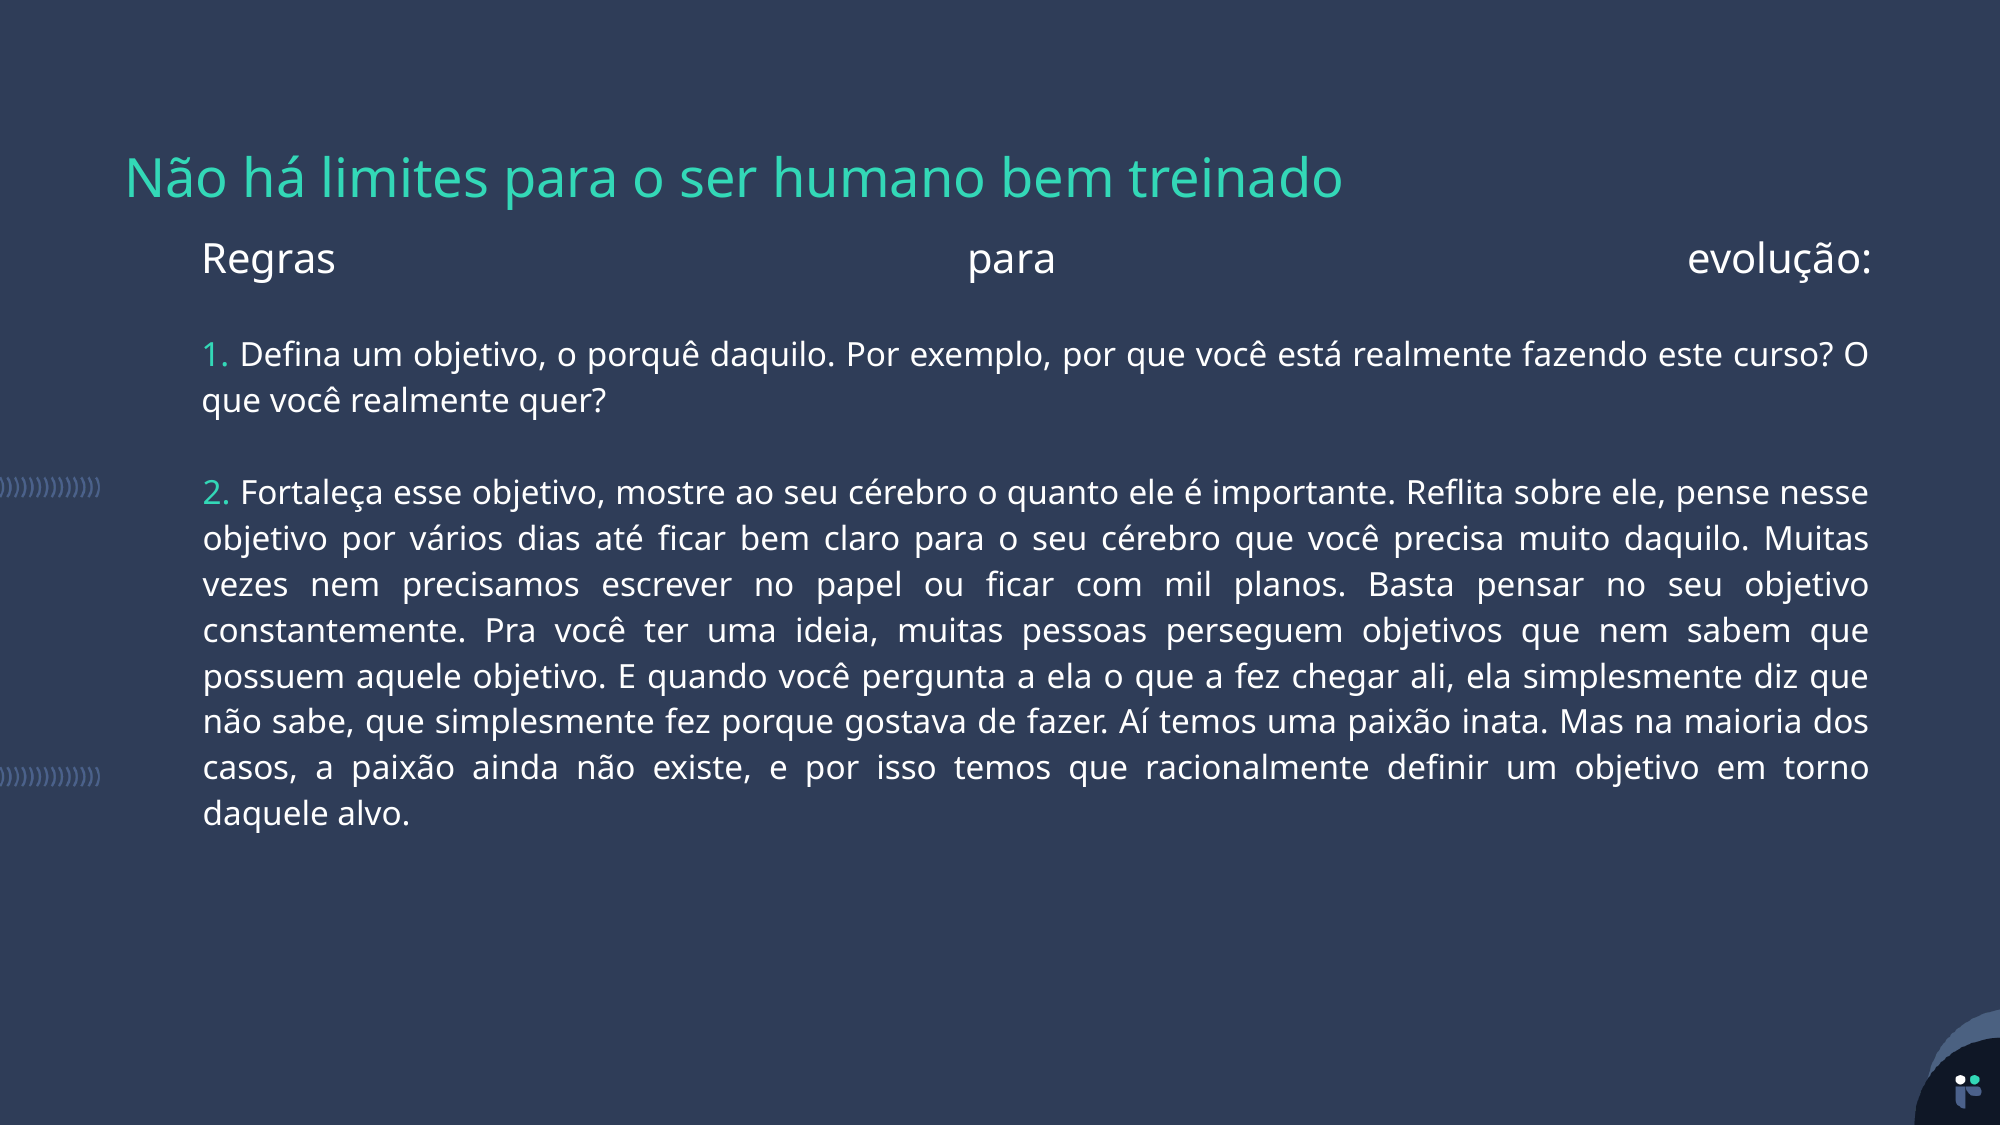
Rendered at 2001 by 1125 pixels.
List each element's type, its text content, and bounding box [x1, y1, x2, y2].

picture [1906, 1008, 2000, 1125]
text_box Não há limites para o ser humano bem treinado [109, 102, 1470, 216]
picture [0, 476, 100, 498]
text_box Regras para evolução: 1. Defina um objetivo, o porquê daquilo. Por exemplo, por que você está realmente fazendo este curso? O que você realmente quer? 2. Fortaleça esse objetivo, mostre ao seu cérebro o quanto ele é importante. Reflita sobre ele, pense nesse objetivo por vários dias até ficar bem claro para o seu cérebro que você precisa muito daquilo. Muitas vezes nem precisamos escrever no papel ou ficar com mil planos. Basta pensar no seu objetivo constantemente. Pra você ter uma ideia, muitas pessoas perseguem objetivos que nem sabem que possuem aquele objetivo. E quando você pergunta a ela o que a fez chegar ali, ela simplesmente diz que não sabe, que simplesmente fez porque gostava de fazer. Aí temos uma paixão inata. Mas na maioria dos casos, a paixão ainda não existe, e por isso temos que racionalmente definir um objetivo em torno daquele alvo. [112, 216, 1888, 926]
picture [0, 766, 100, 788]
